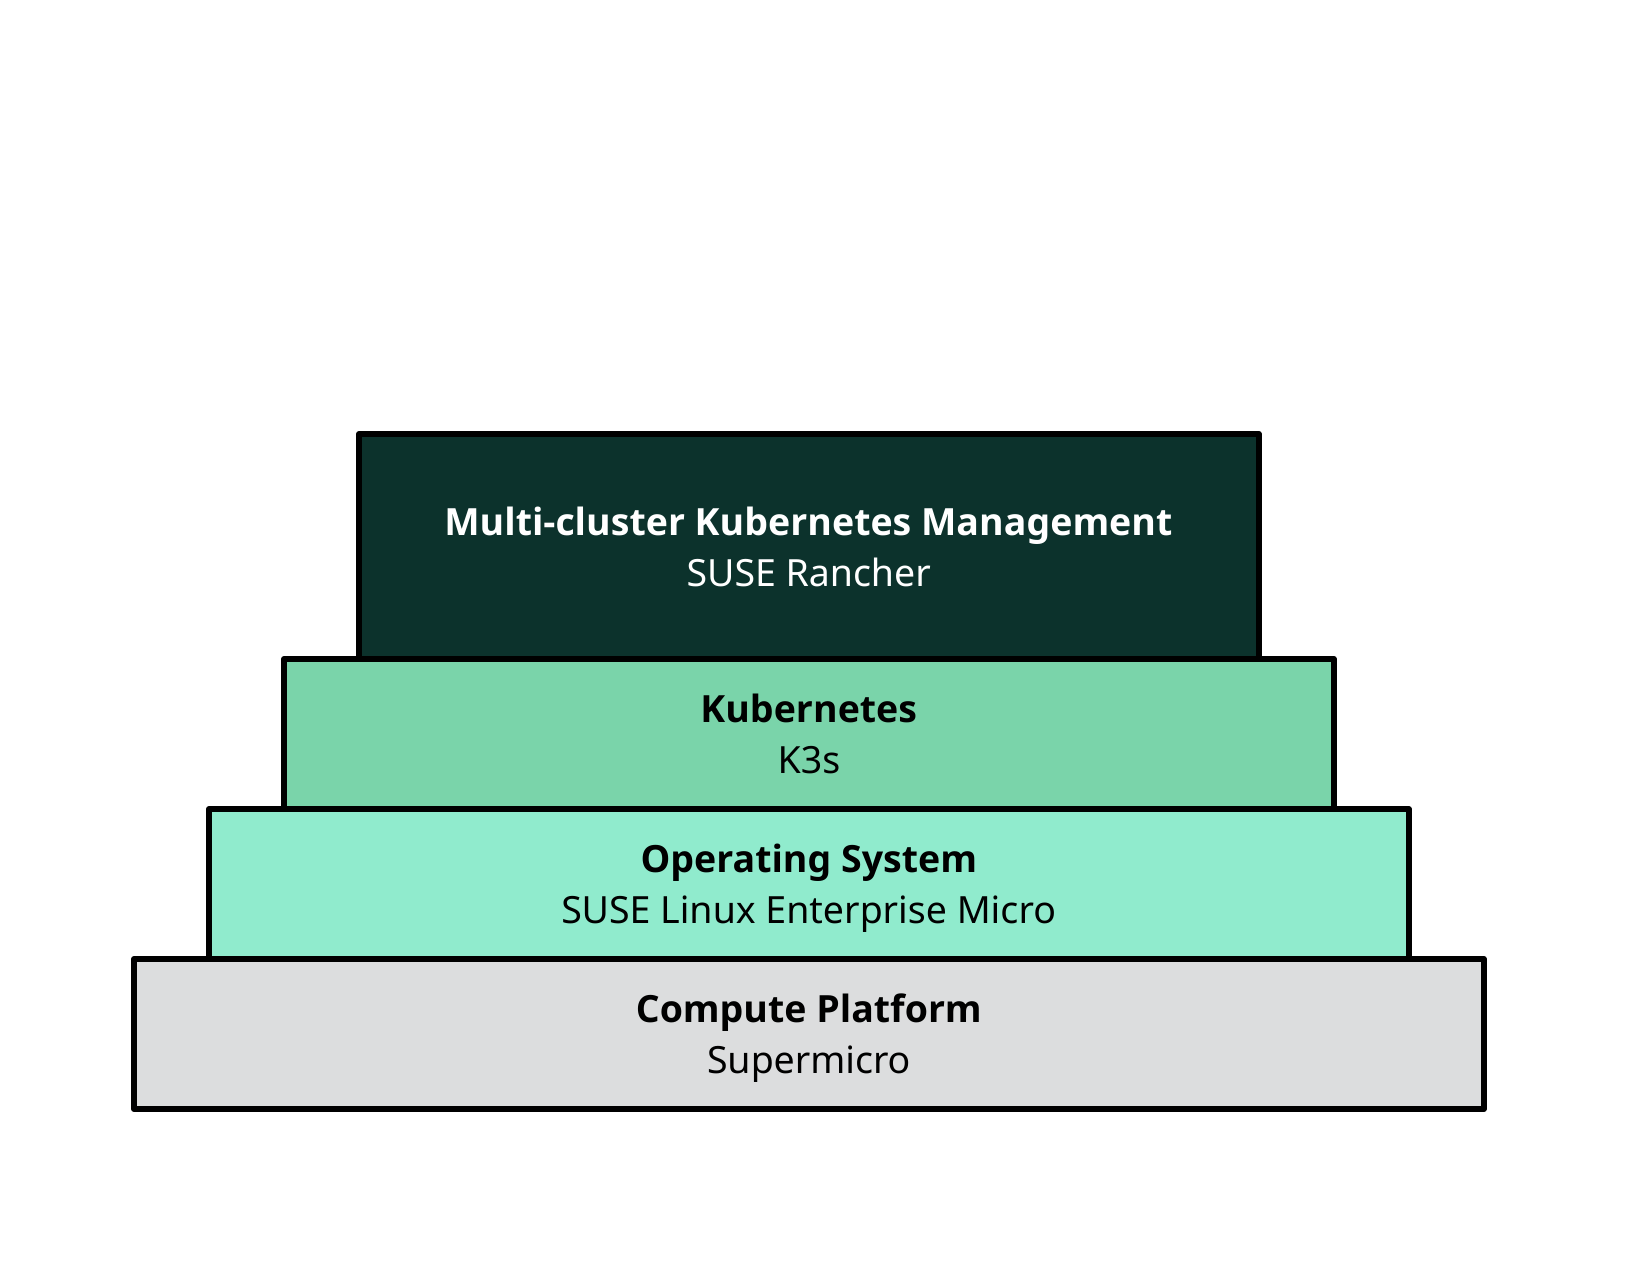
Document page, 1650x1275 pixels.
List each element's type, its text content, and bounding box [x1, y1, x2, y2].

text_box Multi-cluster Kubernetes Management SUSE Rancher [358, 433, 1259, 659]
text_box Compute Platform Supermicro [133, 958, 1484, 1109]
text_box Operating System SUSE Linux Enterprise Micro [208, 809, 1409, 960]
text_box Kubernetes K3s [283, 658, 1334, 809]
